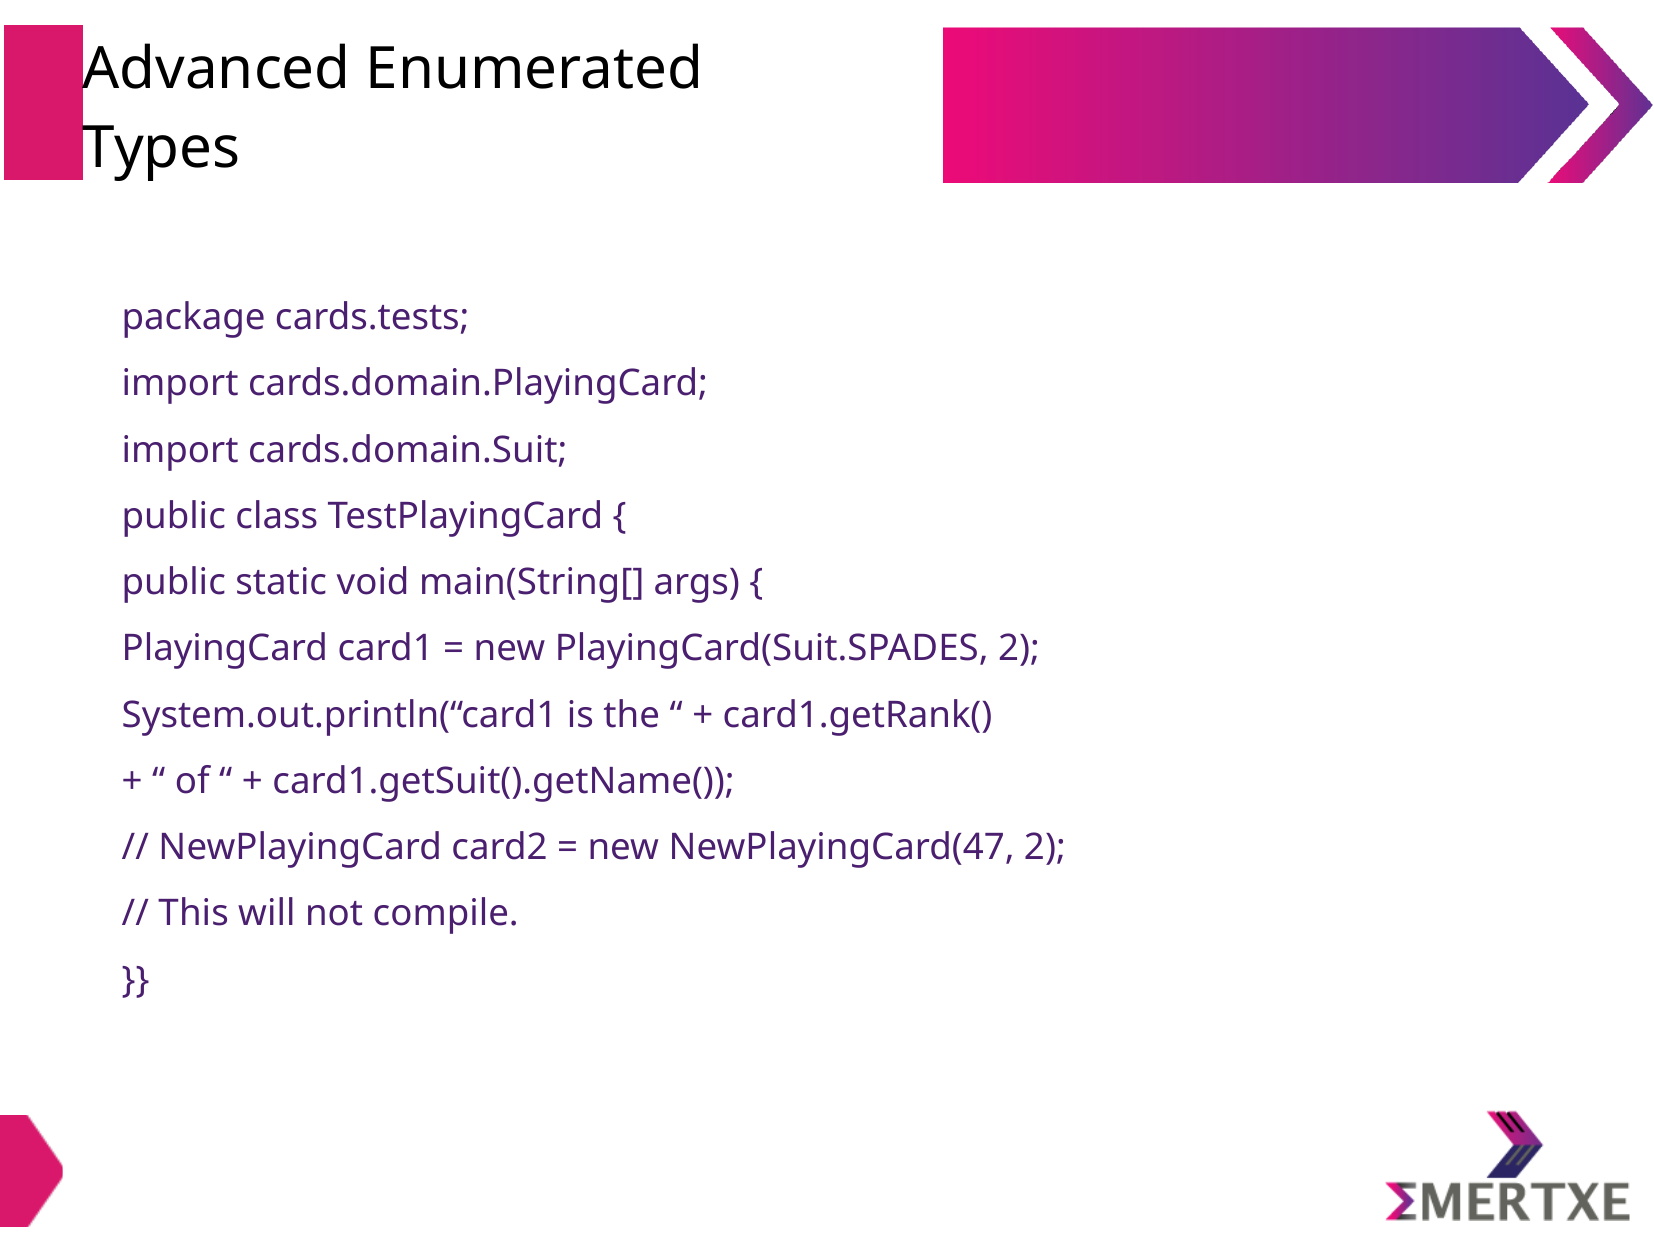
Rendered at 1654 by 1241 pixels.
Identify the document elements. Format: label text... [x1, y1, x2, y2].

picture [1571, 27, 1653, 183]
title Advanced Enumerated Types [82, 2, 1571, 210]
picture [1385, 1107, 1631, 1221]
list package cards.tests; import cards.domain.PlayingCard; import cards.domain.Suit; public class TestPlayingCard { public static void main(String[] args) { PlayingCard card1 = new PlayingCard(Suit.SPADES, 2); System.out.println(“card1 is the “ + card1.getRank() + “ of “ + card1.getSuit().getName()); // NewPlayingCard card2 = new NewPlayingCard(47, 2); // This will not compile. }} [82, 290, 1571, 1010]
